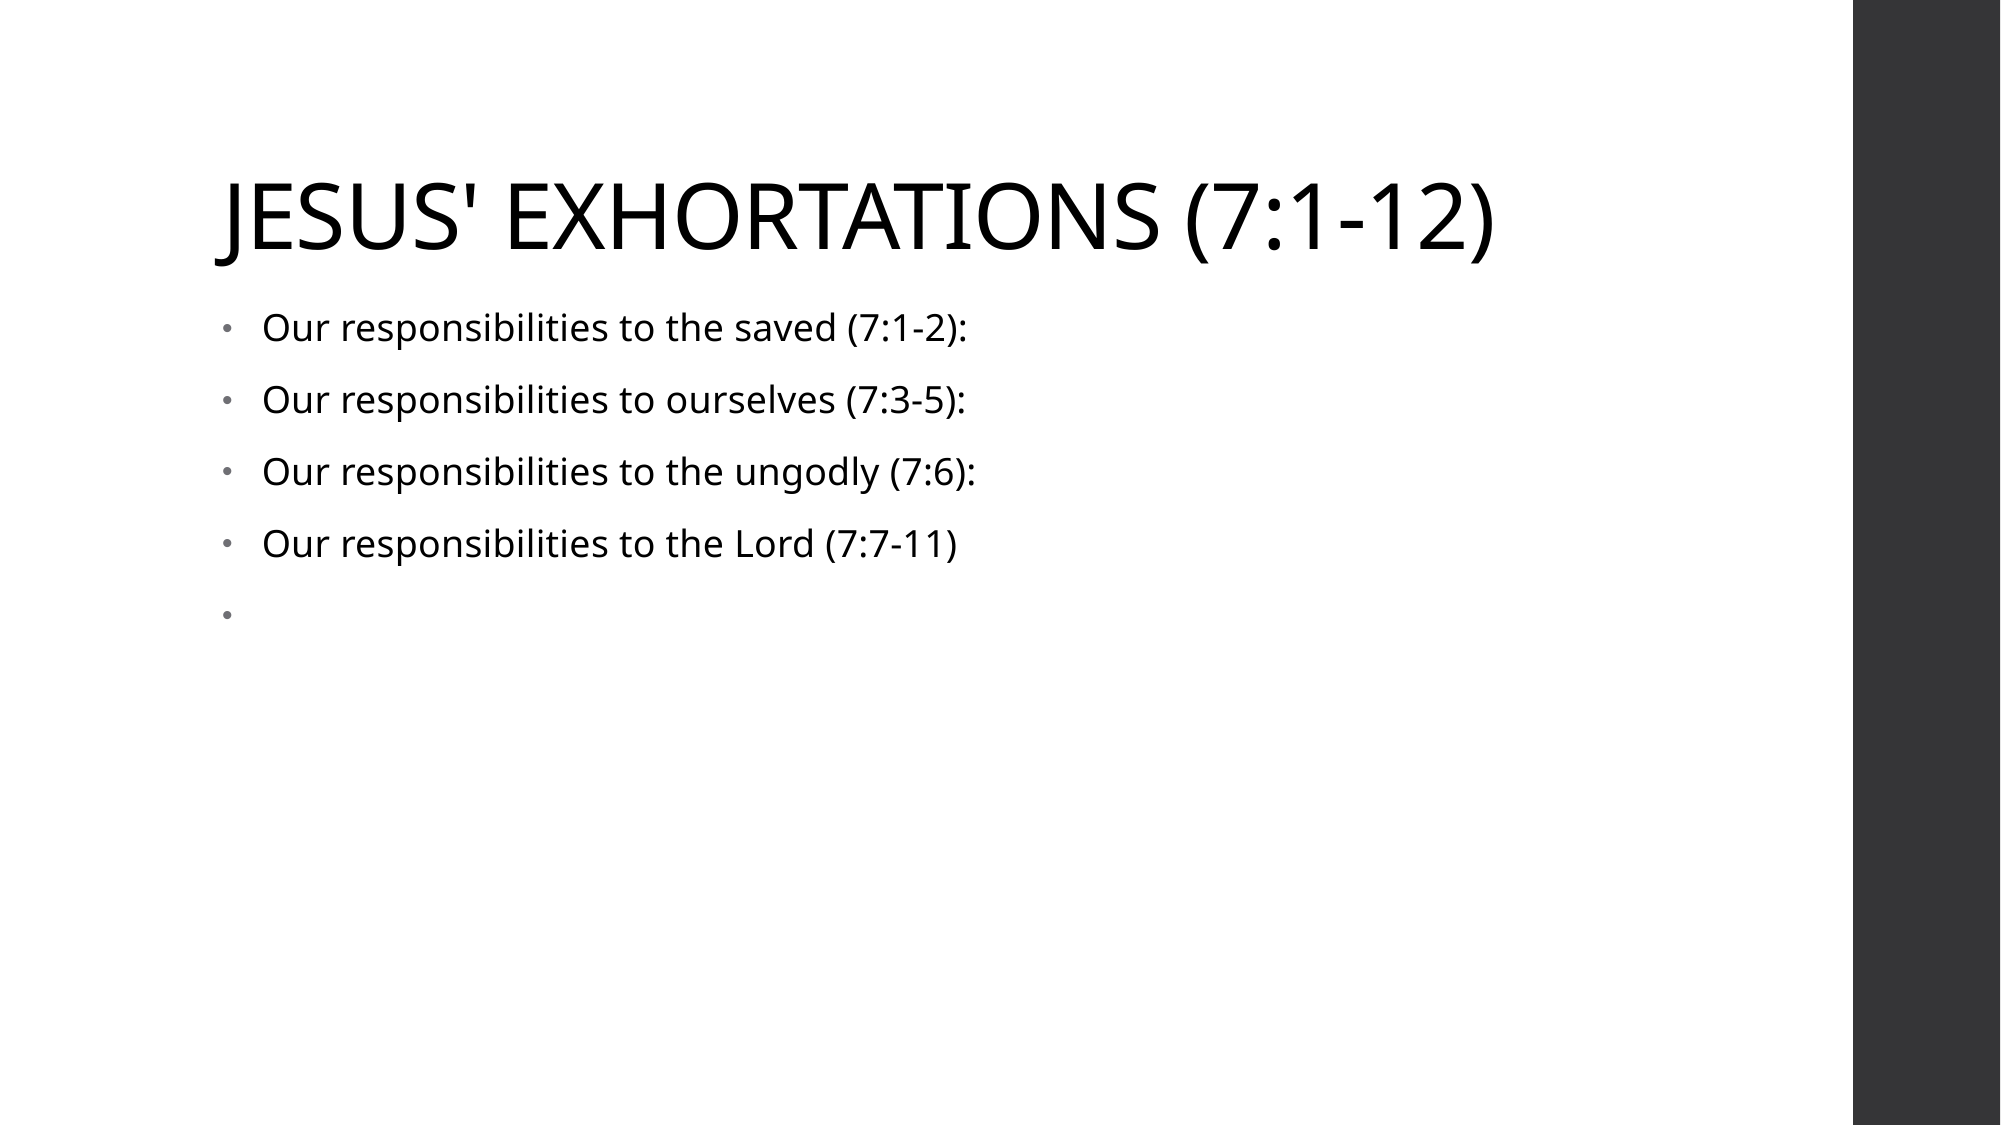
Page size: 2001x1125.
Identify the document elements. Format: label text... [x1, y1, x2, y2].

title JESUS' EXHORTATIONS (7:1-12) [206, 60, 1797, 278]
list Our responsibilities to the saved (7:1-2): Our responsibilities to ourselves (7:3-5): Our responsibilities to the ungodly (7:6): Our responsibilities to the Lord (7:7-11) [206, 299, 1617, 1014]
